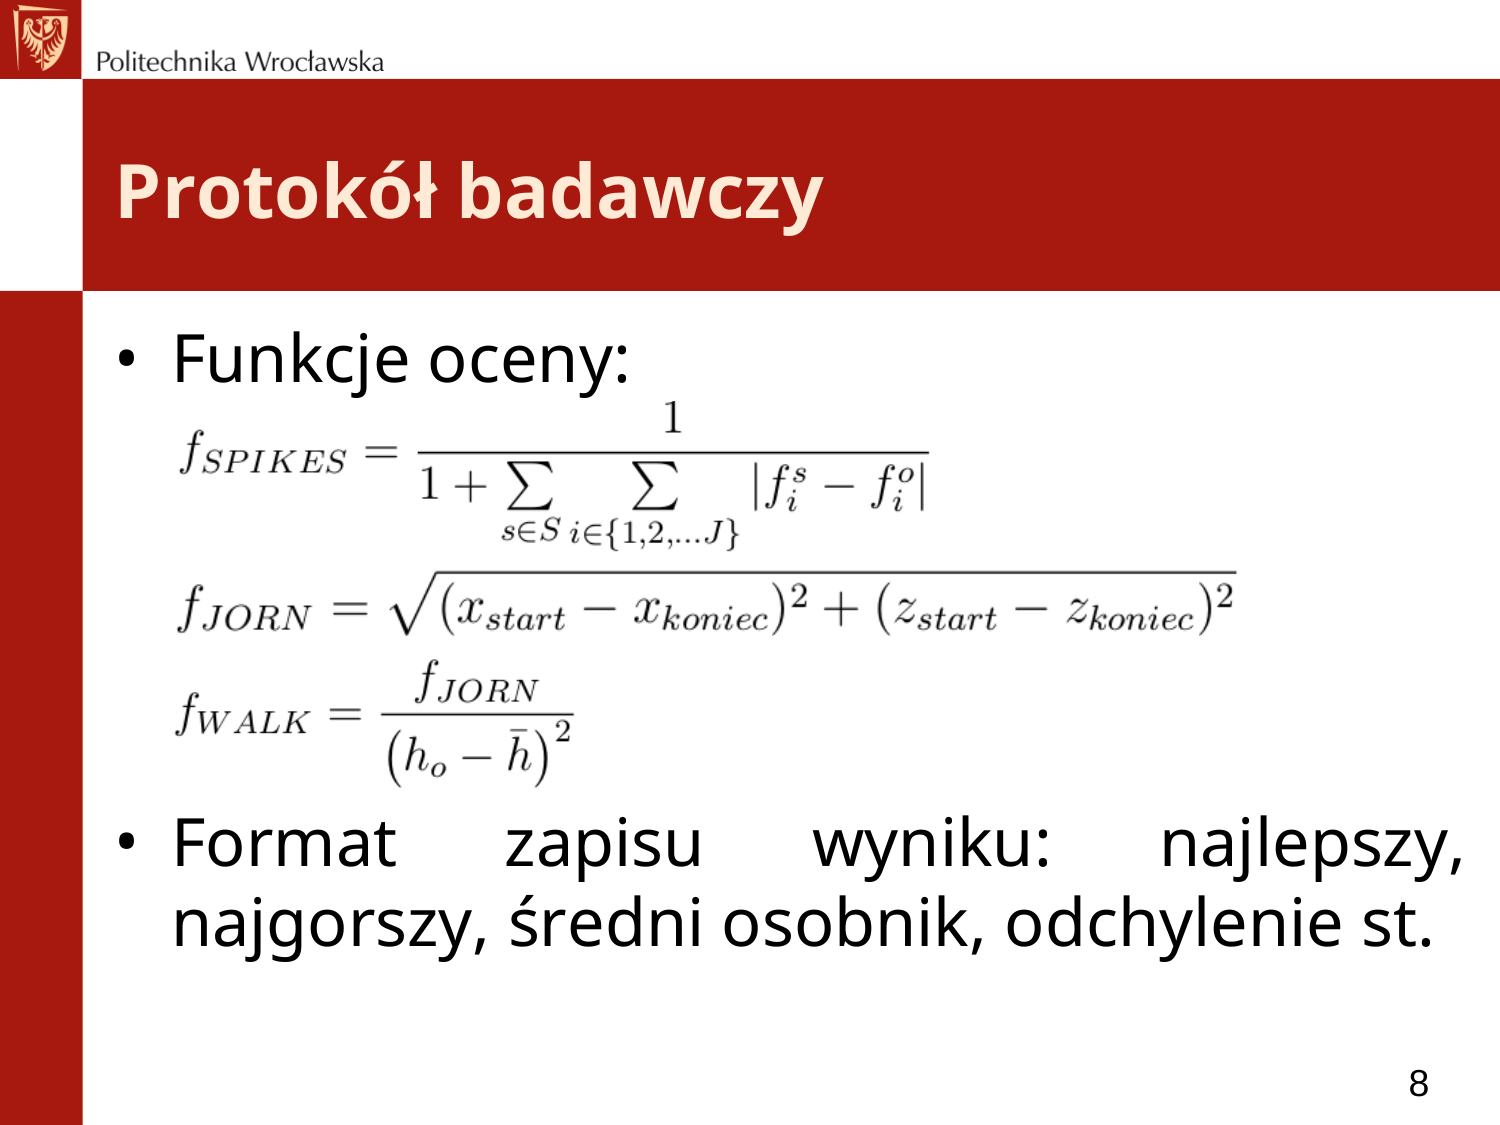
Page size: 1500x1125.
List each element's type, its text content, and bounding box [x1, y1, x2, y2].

text_box <number> [1393, 1051, 1499, 1122]
list Funkcje oceny: Format zapisu wyniku: najlepszy, najgorszy, średni osobnik, odchylenie st. [100, 308, 1483, 1125]
picture [169, 650, 579, 792]
picture [0, 0, 384, 79]
picture [172, 553, 1241, 642]
title Protokół badawczy [100, 103, 1483, 274]
